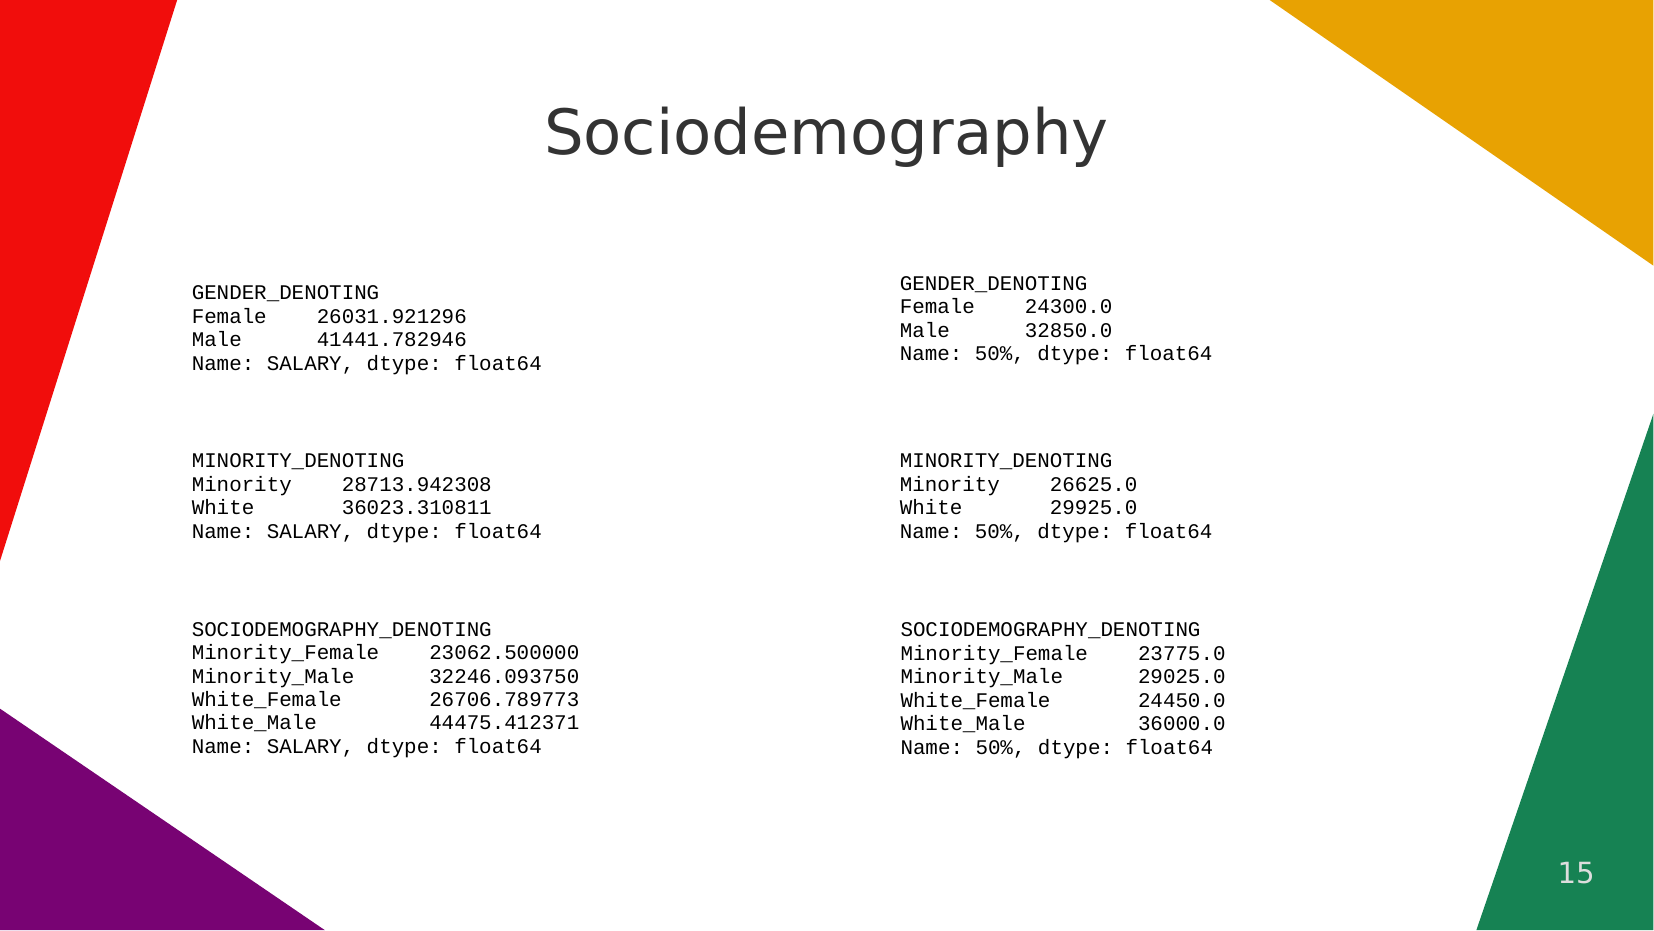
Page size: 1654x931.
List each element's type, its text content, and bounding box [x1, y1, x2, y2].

text_box MINORITY_DENOTING Minority 28713.942308 White 36023.310811 Name: SALARY, dtype: float64 [177, 442, 557, 552]
text_box SOCIODEMOGRAPHY_DENOTING Minority_Female 23775.0 Minority_Male 29025.0 White_Female 24450.0 White_Male 36000.0 Name: 50%, dtype: float64 [885, 611, 1241, 768]
text_box MINORITY_DENOTING Minority 26625.0 White 29925.0 Name: 50%, dtype: float64 [885, 442, 1654, 552]
title Sociodemography [118, 59, 1536, 207]
text_box SOCIODEMOGRAPHY_DENOTING Minority_Female 23062.500000 Minority_Male 32246.093750 White_Female 26706.789773 White_Male 44475.412371 Name: SALARY, dtype: float64 [177, 611, 595, 791]
text_box GENDER_DENOTING Female 24300.0 Male 32850.0 Name: 50%, dtype: float64 [885, 265, 1228, 375]
text_box GENDER_DENOTING Female 26031.921296 Male 41441.782946 Name: SALARY, dtype: float64 [177, 275, 557, 384]
